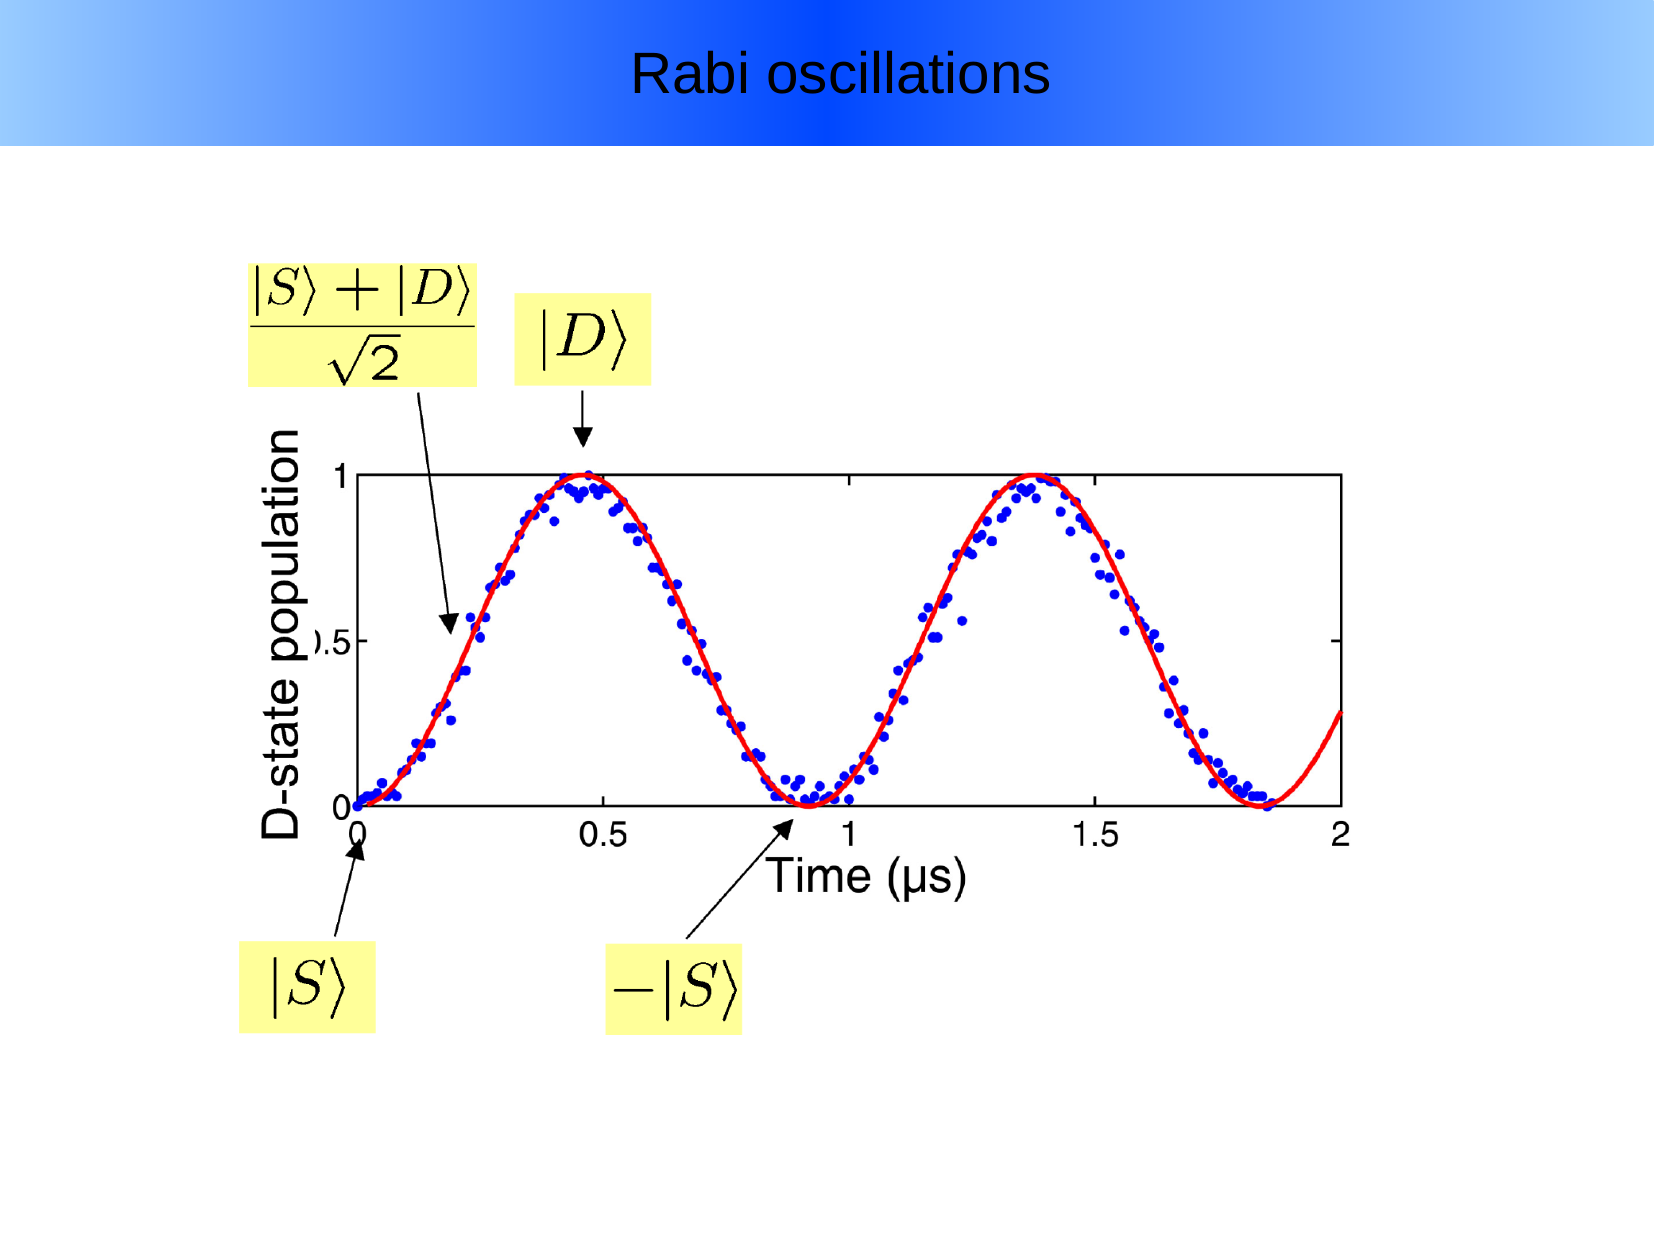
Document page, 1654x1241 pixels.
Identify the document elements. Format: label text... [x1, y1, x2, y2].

text_box Rabi oscillations [615, 33, 1067, 121]
text_box [0, 0, 1654, 146]
picture [238, 262, 1351, 1036]
